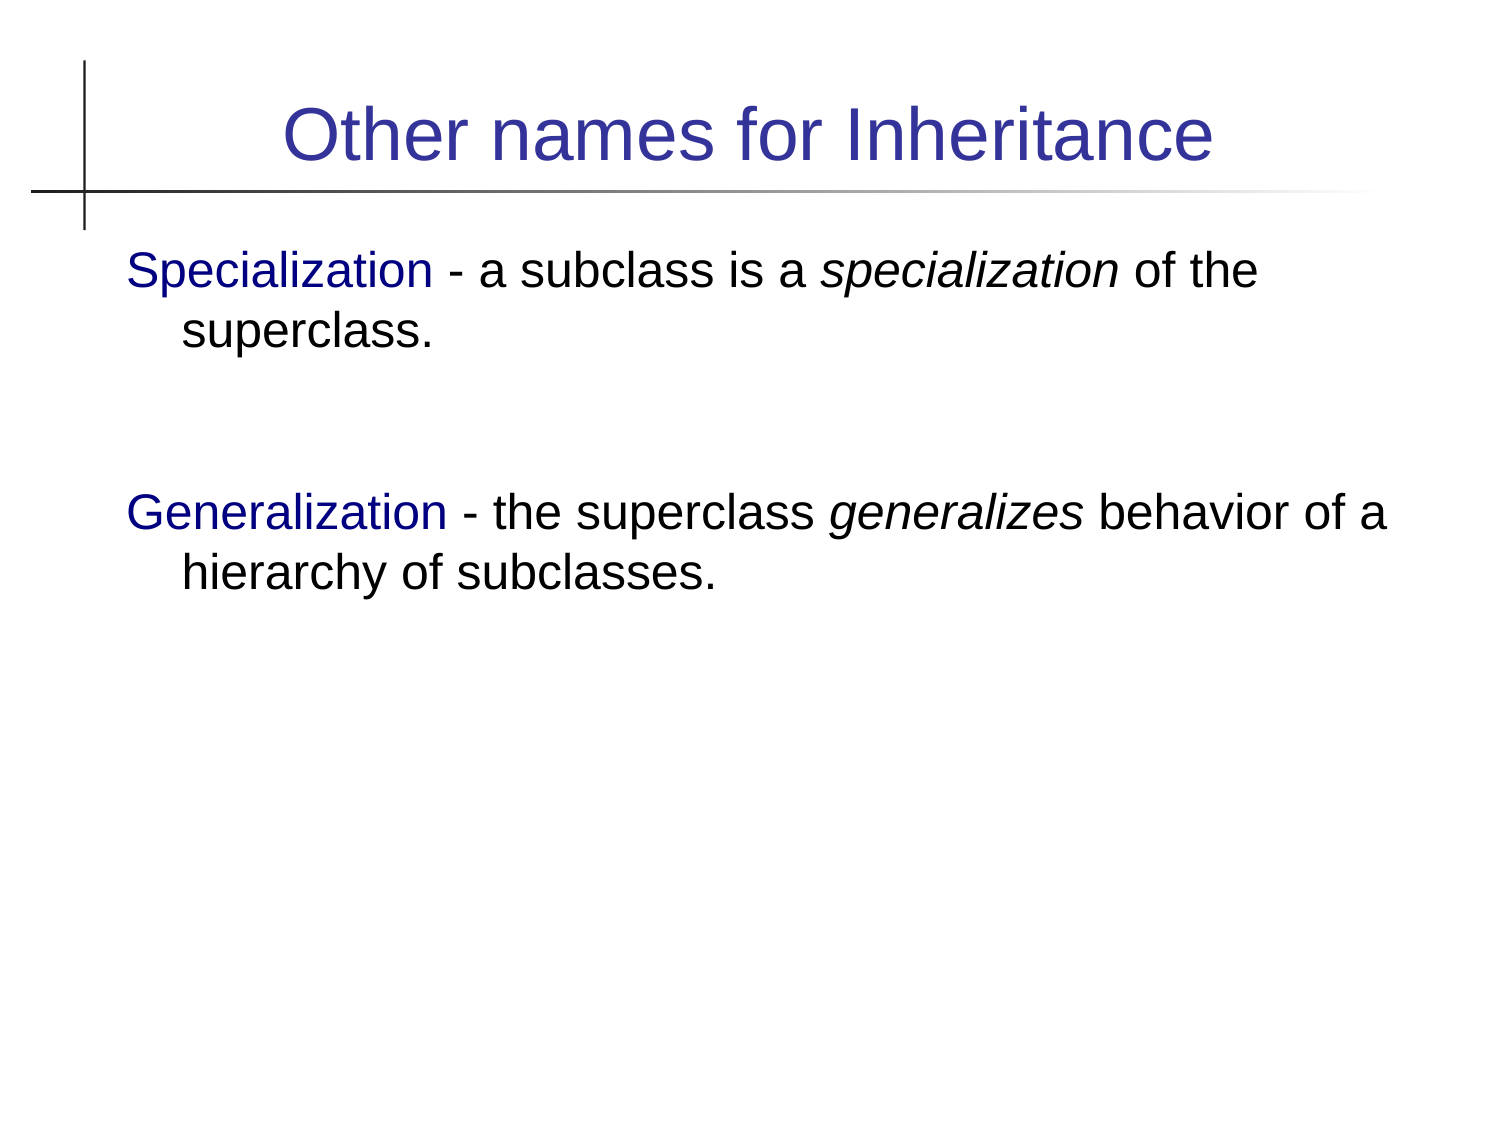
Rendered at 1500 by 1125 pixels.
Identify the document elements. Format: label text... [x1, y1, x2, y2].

title Other names for Inheritance [100, 42, 1399, 184]
list Specialization - a subclass is a specialization of the superclass. Generalization - the superclass generalizes behavior of a hierarchy of subclasses. [110, 229, 1410, 961]
